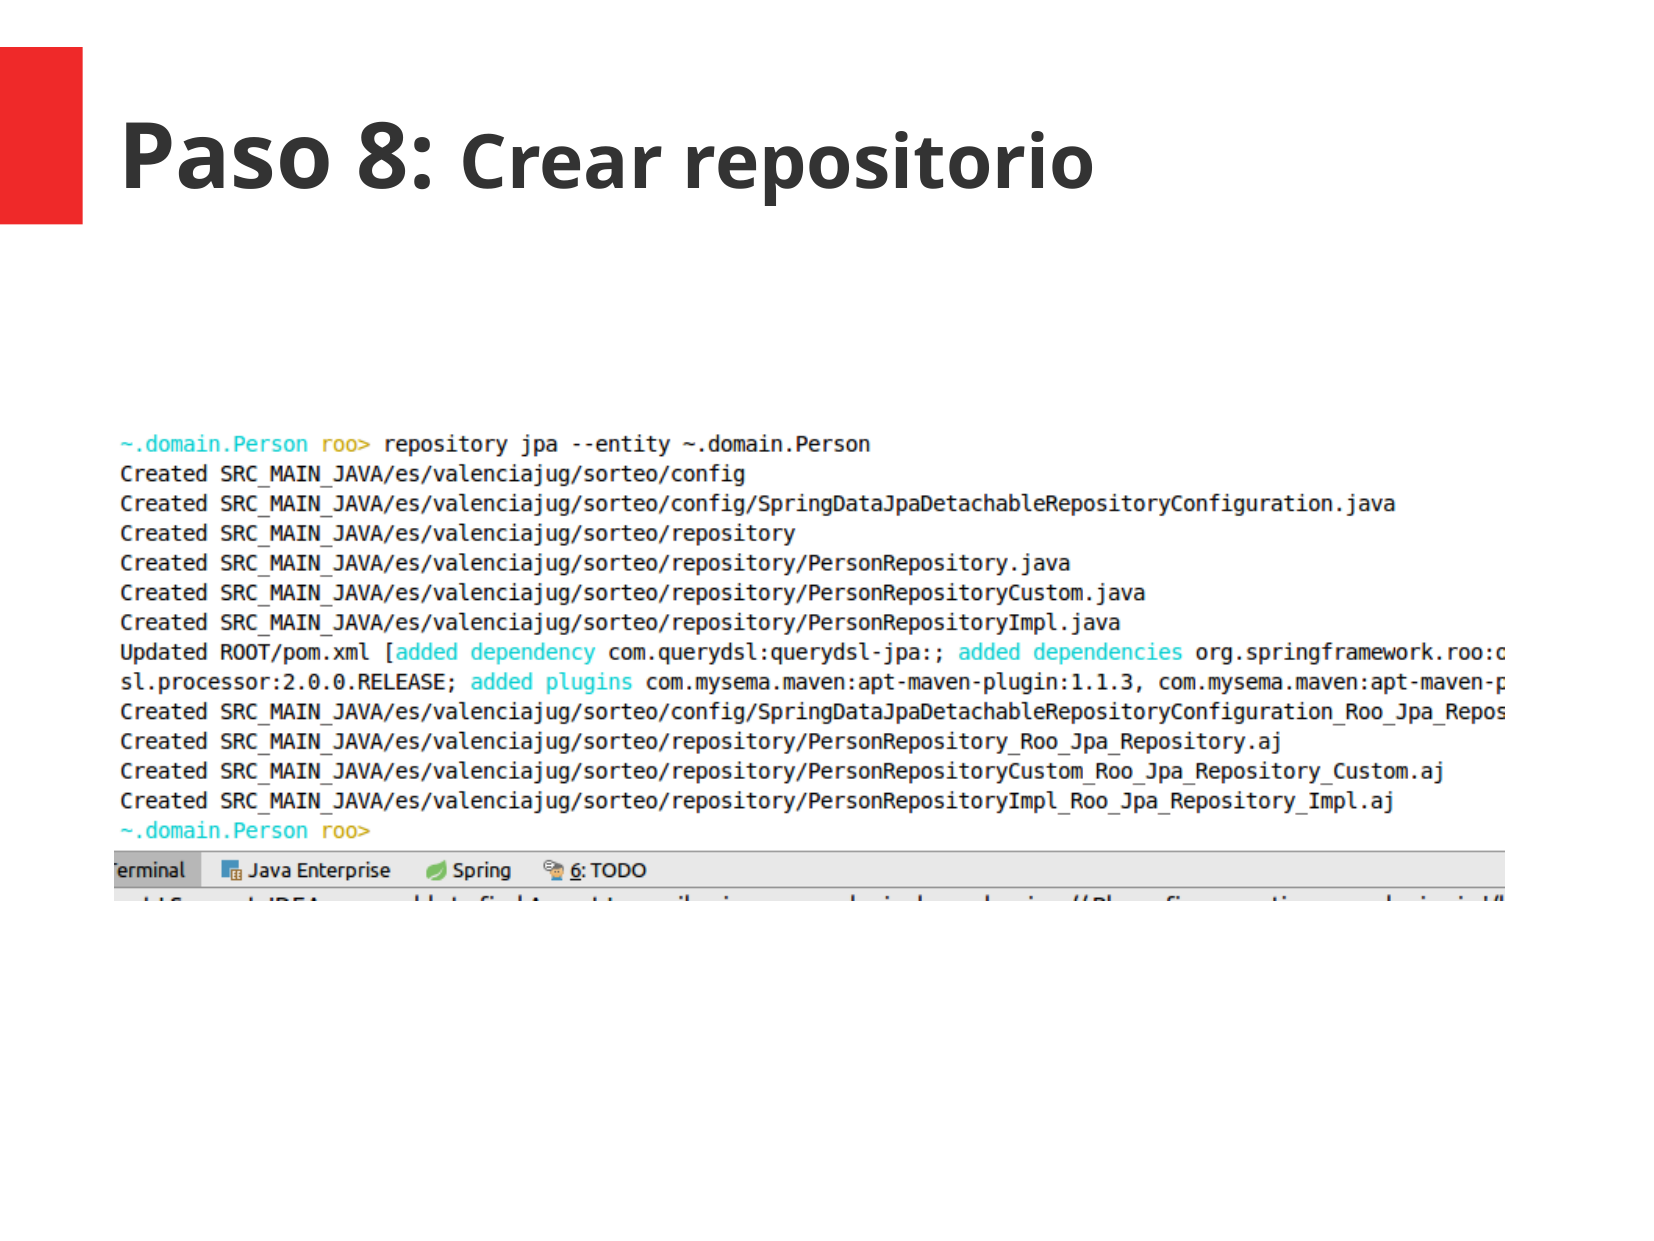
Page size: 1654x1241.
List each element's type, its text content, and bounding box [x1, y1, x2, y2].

title Paso 8: Crear repositorio [118, 49, 1571, 257]
picture [114, 430, 1505, 901]
